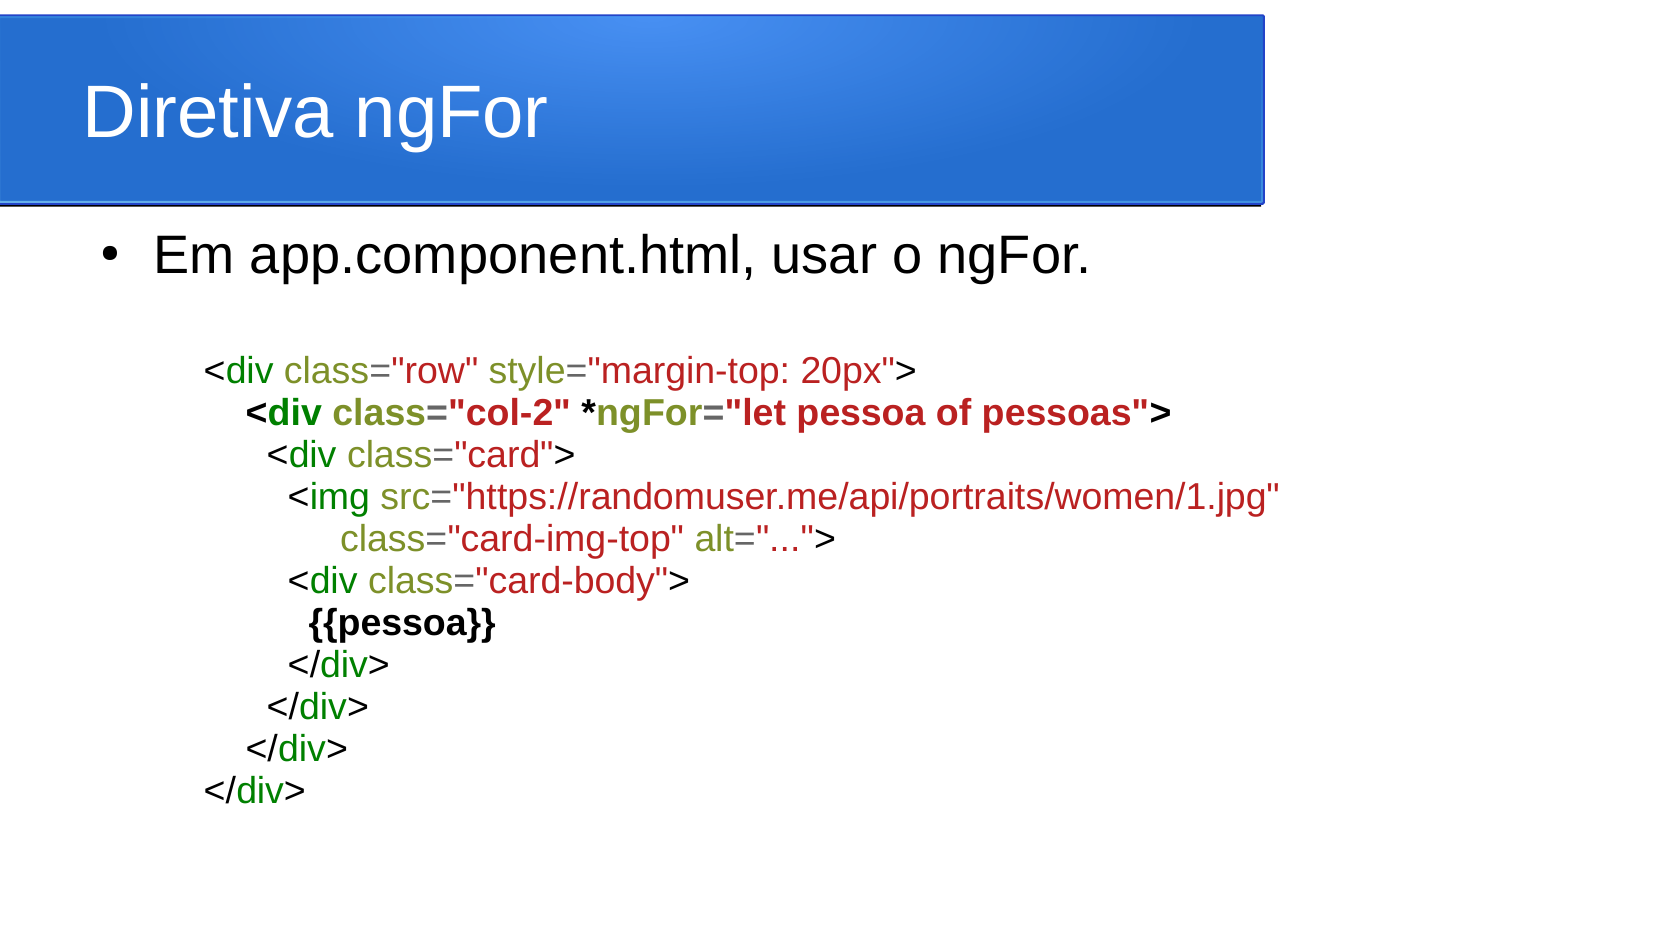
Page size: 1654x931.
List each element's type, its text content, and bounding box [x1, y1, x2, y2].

title Diretiva ngFor [82, 35, 1235, 189]
text_box <div class="row" style="margin-top: 20px"> <div class="col-2" *ngFor="let pessoa of pessoas"> <div class="card"> <img src="https://randomuser.me/api/portraits/women/1.jpg" class="card-img-top" alt="..."> <div class="card-body"> {{pessoa}} </div> </div> </div> </div> [188, 342, 1323, 820]
list Em app.component.html, usar o ngFor. [82, 224, 1571, 764]
